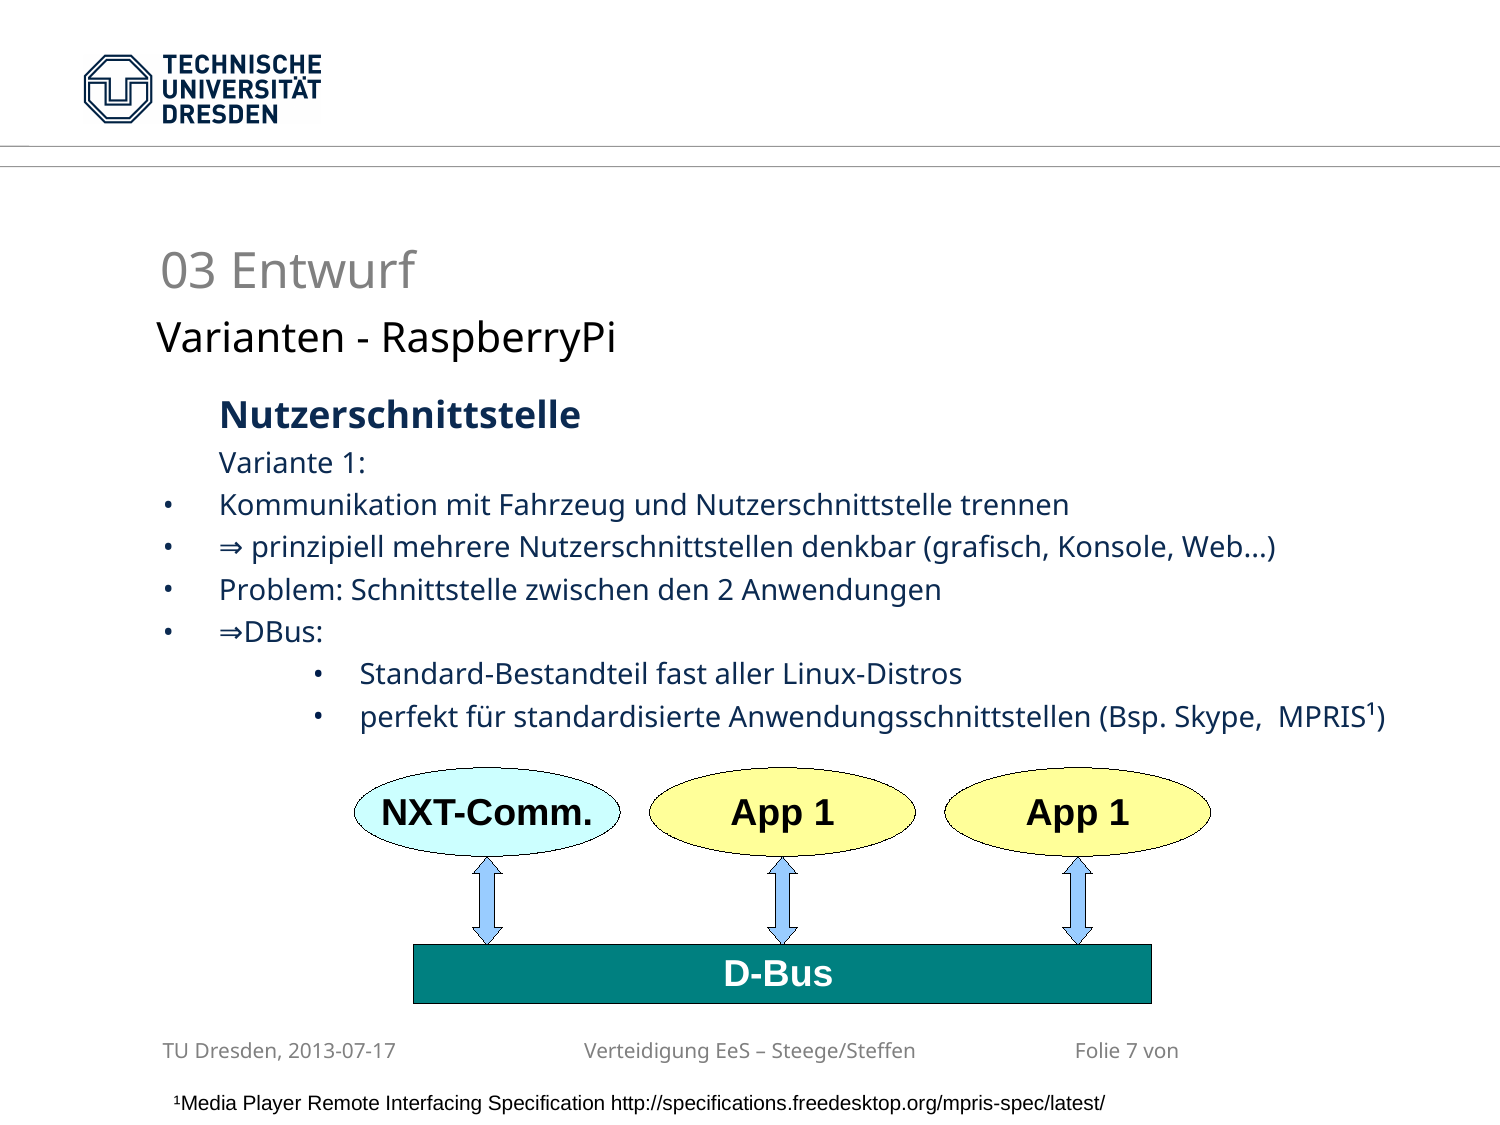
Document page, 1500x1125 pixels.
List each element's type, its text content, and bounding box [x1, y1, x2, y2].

text_box Folie <Nummer> von [1074, 1037, 1388, 1075]
text_box ¹Media Player Remote Interfacing Specification http://specifications.freedesktop.org/mpris-spec/latest/ [158, 1083, 1123, 1123]
text_box D-Bus [708, 944, 849, 1002]
text_box NXT-Comm. [354, 767, 621, 857]
list Nutzerschnittstelle Variante 1: Kommunikation mit Fahrzeug und Nutzerschnittstelle trennen ⇒ prinzipiell mehrere Nutzerschnittstellen denkbar (grafisch, Konsole, Web...) Problem: Schnittstelle zwischen den 2 Anwendungen ⇒DBus: Standard-Bestandteil fast aller Linux-Distros perfekt für standardisierte Anwendungsschnittstellen (Bsp. Skype, MPRIS¹) [162, 383, 1447, 981]
text_box Varianten - RaspberryPi [156, 299, 1388, 363]
text_box Verteidigung EeS – Steege/Steffen [512, 1037, 988, 1083]
picture [83, 54, 321, 124]
text_box TU Dresden, 2013-07-17 [162, 1037, 500, 1082]
text_box [767, 857, 798, 945]
text_box App 1 [944, 767, 1211, 857]
text_box App 1 [649, 767, 916, 857]
text_box [413, 856, 1152, 1004]
title 03 Entwurf [160, 231, 1392, 307]
